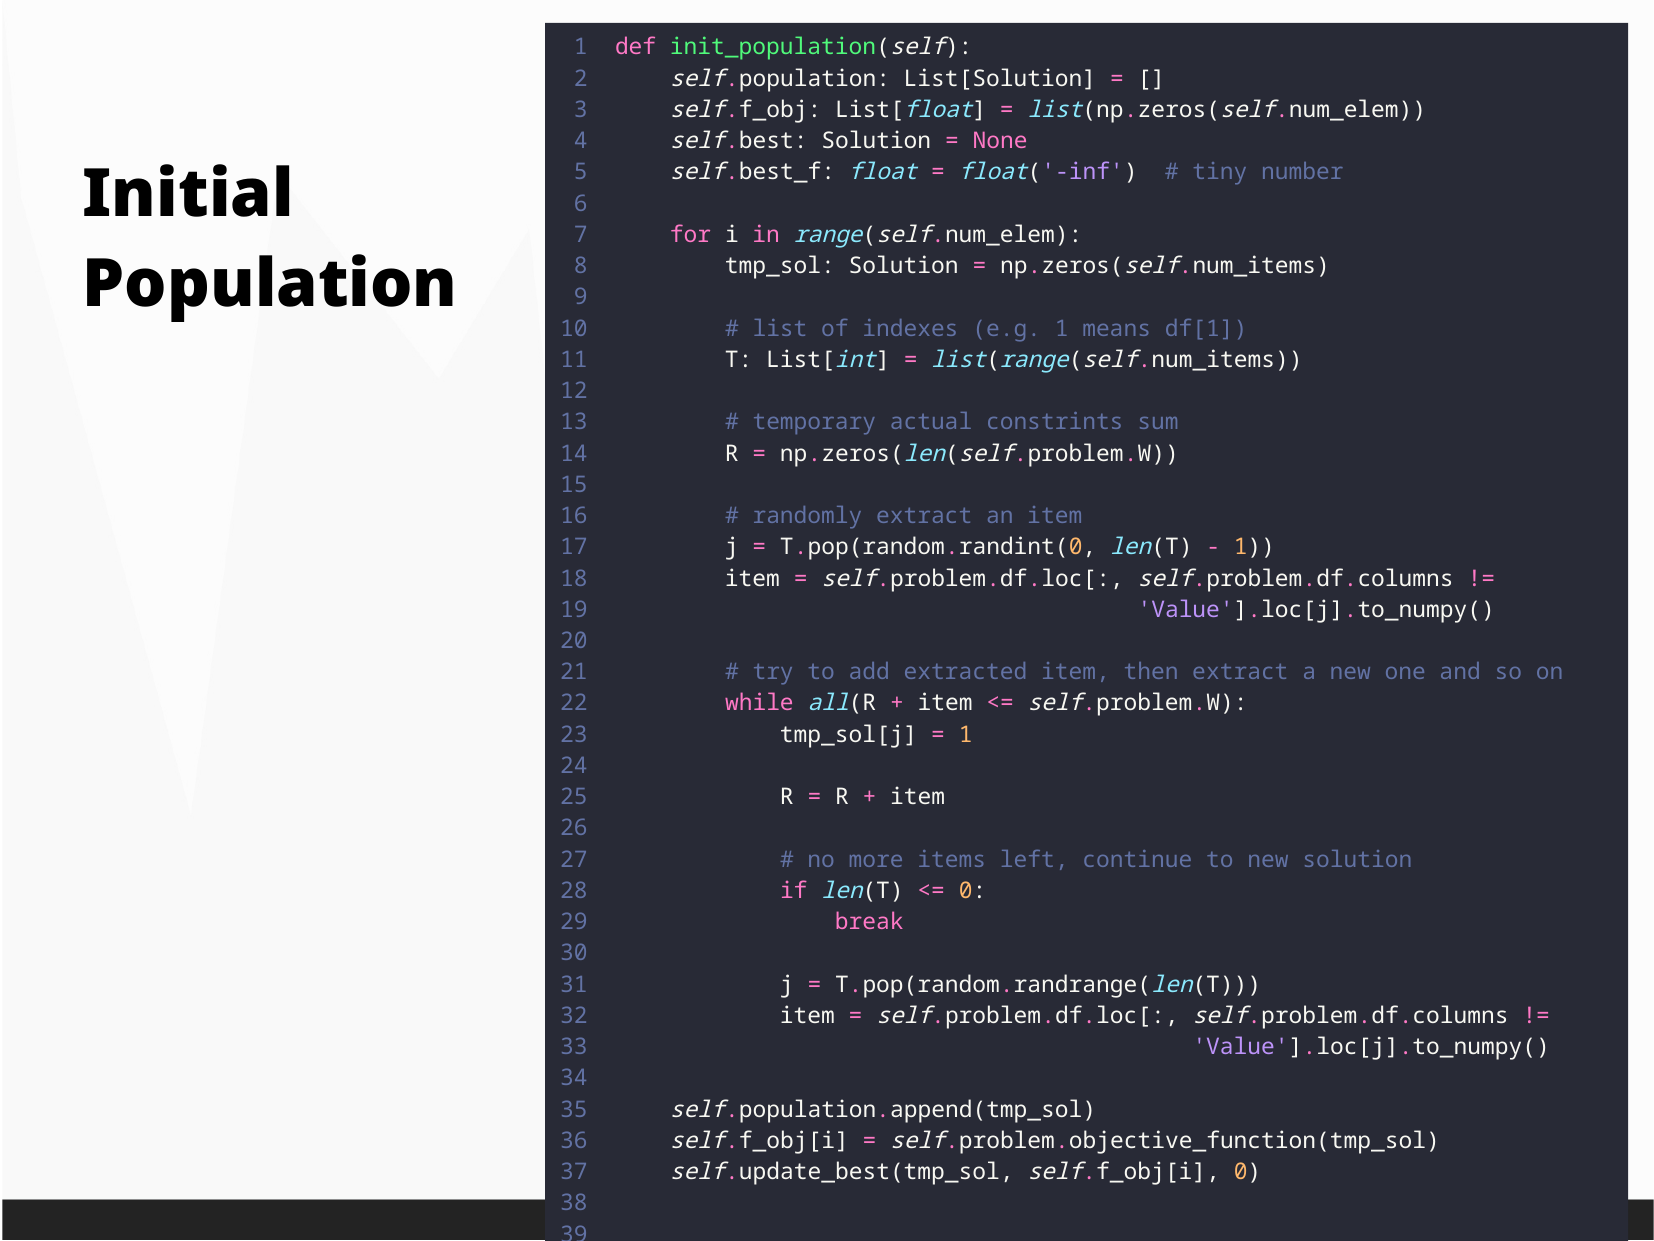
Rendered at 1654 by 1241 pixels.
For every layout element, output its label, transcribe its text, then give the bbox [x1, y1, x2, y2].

picture [2, 0, 1654, 1241]
title Initial Population [82, 139, 545, 332]
text_box 1 def init_population(self): 2 self.population: List[Solution] = [] 3 self.f_obj: List[float] = list(np.zeros(self.num_elem)) 4 self.best: Solution = None 5 self.best_f: float = float('-inf') # tiny number 6 7 for i in range(self.num_elem): 8 tmp_sol: Solution = np.zeros(self.num_items) 9 10 # list of indexes (e.g. 1 means df[1]) 11 T: List[int] = list(range(self.num_items)) 12 13 # temporary actual constrints sum 14 R = np.zeros(len(self.problem.W)) 15 16 # randomly extract an item 17 j = T.pop(random.randint(0, len(T) - 1)) 18 item = self.problem.df.loc[:, self.problem.df.columns != 19 'Value'].loc[j].to_numpy() 20 21 # try to add extracted item, then extract a new one and so on 22 while all(R + item <= self.problem.W): 23 tmp_sol[j] = 1 24 25 R = R + item 26 27 # no more items left, continue to new solution 28 if len(T) <= 0: 29 break 30 31 j = T.pop(random.randrange(len(T))) 32 item = self.problem.df.loc[:, self.problem.df.columns != 33 'Value'].loc[j].to_numpy() 34 35 self.population.append(tmp_sol) 36 self.f_obj[i] = self.problem.objective_function(tmp_sol) 37 self.update_best(tmp_sol, self.f_obj[i], 0) 38 39 40 41 [545, 22, 1629, 1171]
